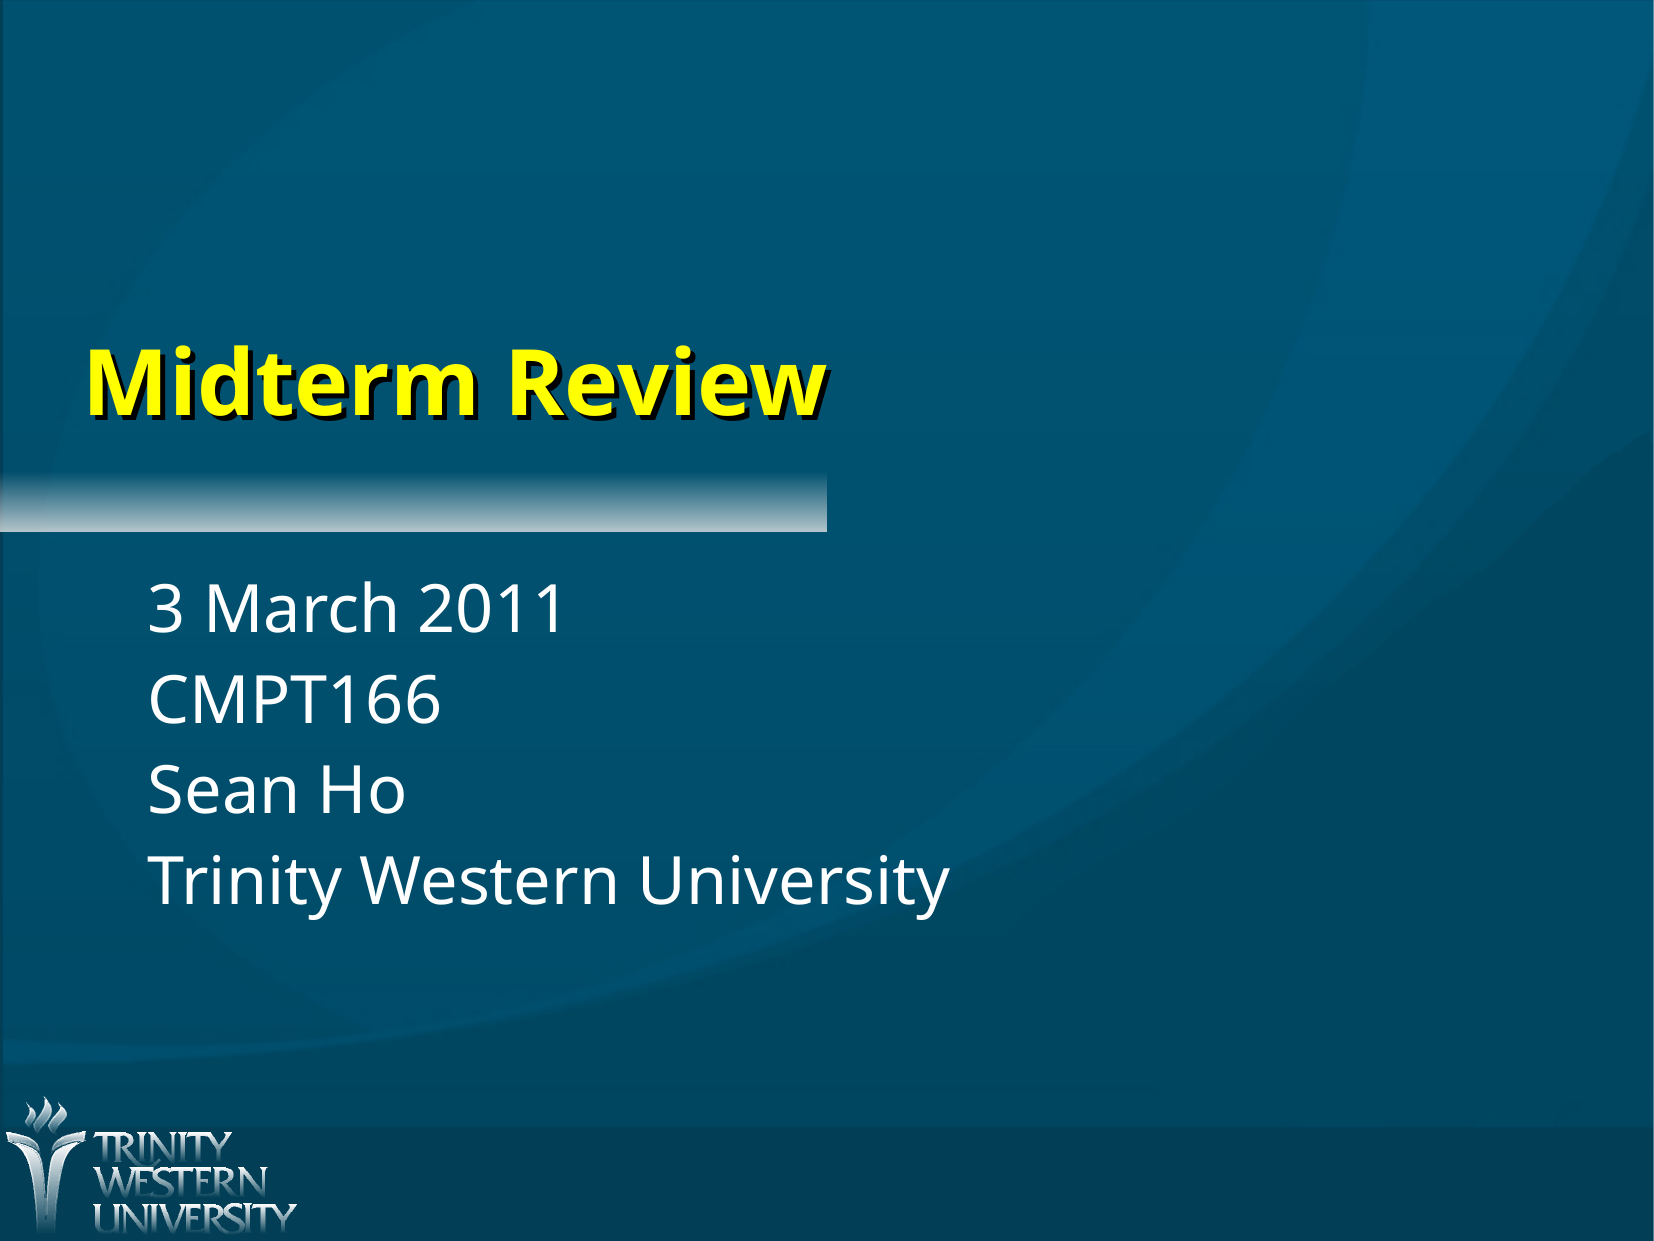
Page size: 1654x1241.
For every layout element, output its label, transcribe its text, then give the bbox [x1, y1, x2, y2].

picture [38, 1227, 54, 1232]
title Midterm Review [82, 49, 1571, 443]
picture [0, 474, 826, 479]
subtitle 3 March 2011 CMPT166 Sean Ho Trinity Western University [147, 561, 1241, 1093]
